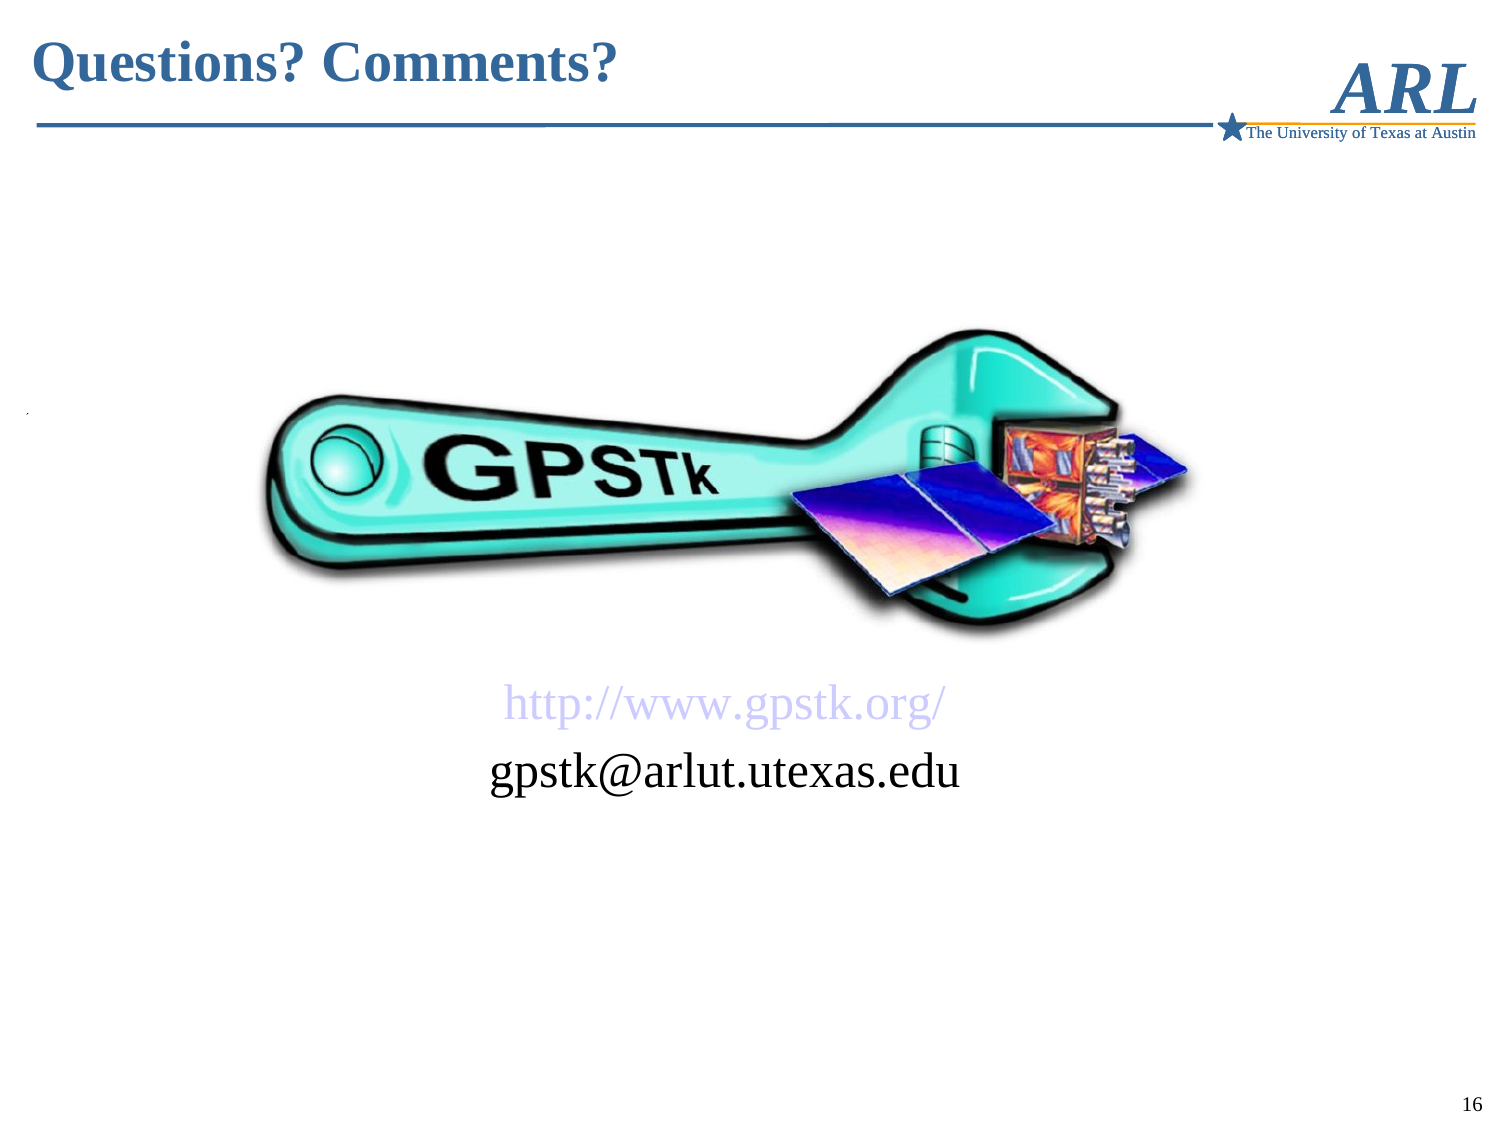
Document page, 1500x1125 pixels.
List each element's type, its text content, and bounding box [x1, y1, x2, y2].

title Questions? Comments? [31, 7, 1298, 125]
picture [247, 309, 1211, 667]
text_box http://www.gpstk.org/ gpstk@arlut.utexas.edu [125, 675, 1326, 909]
